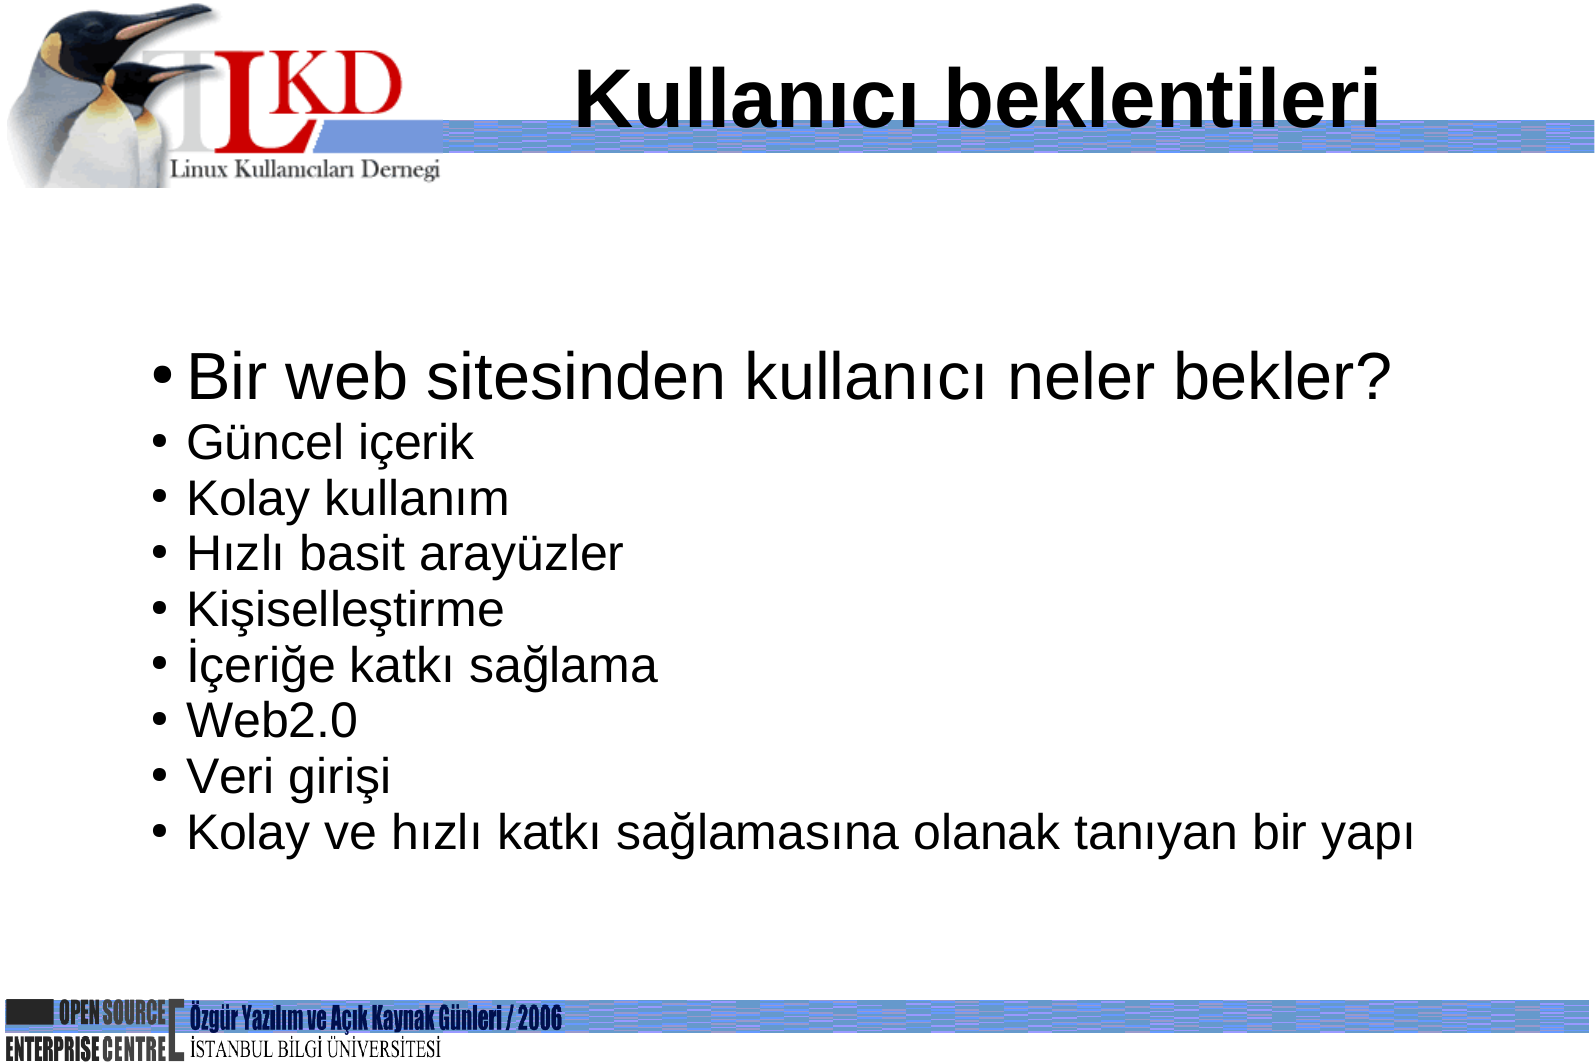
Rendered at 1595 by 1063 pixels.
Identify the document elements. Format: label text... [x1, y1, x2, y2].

picture [7, 0, 1595, 188]
subtitle Bir web sitesinden kullanıcı neler bekler? Güncel içerik Kolay kullanım Hızlı basit arayüzler Kişiselleştirme İçeriğe katkı sağlama Web2.0 Veri girişi Kolay ve hızlı katkı sağlamasına olanak tanıyan bir yapı [79, 256, 1515, 943]
title Kullanıcı beklentileri [442, 49, 1515, 148]
picture [0, 879, 1589, 1063]
